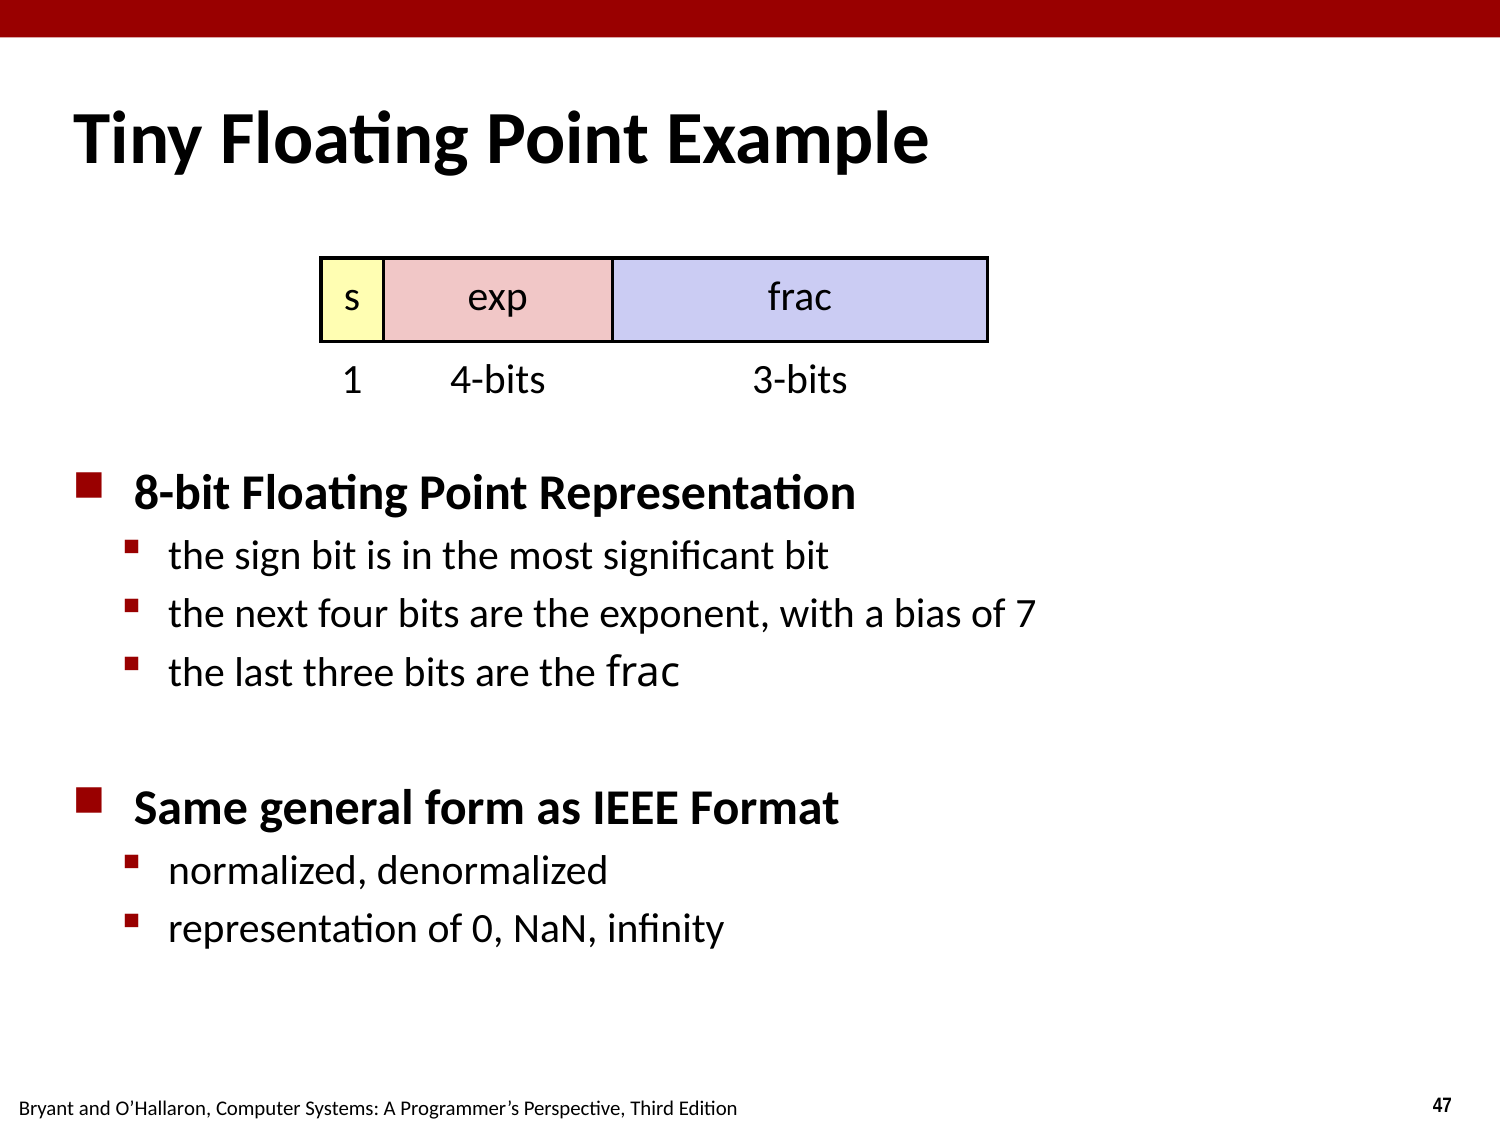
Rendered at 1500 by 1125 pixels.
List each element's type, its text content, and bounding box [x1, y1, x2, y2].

title Tiny Floating Point Example [58, 71, 1304, 197]
table_header frac [614, 260, 986, 340]
table_cell 3-bits [612, 343, 987, 425]
table_cell 4-bits [383, 343, 612, 425]
table_cell 1 [321, 343, 383, 425]
list 8-bit Floating Point Representation the sign bit is in the most significant bit the next four bits are the exponent, with a bias of 7 the last three bits are the frac Same general form as IEEE Format normalized, denormalized representation of 0, NaN, infinity [62, 452, 1438, 1121]
table_header s [323, 260, 382, 340]
table_header exp [385, 260, 611, 340]
